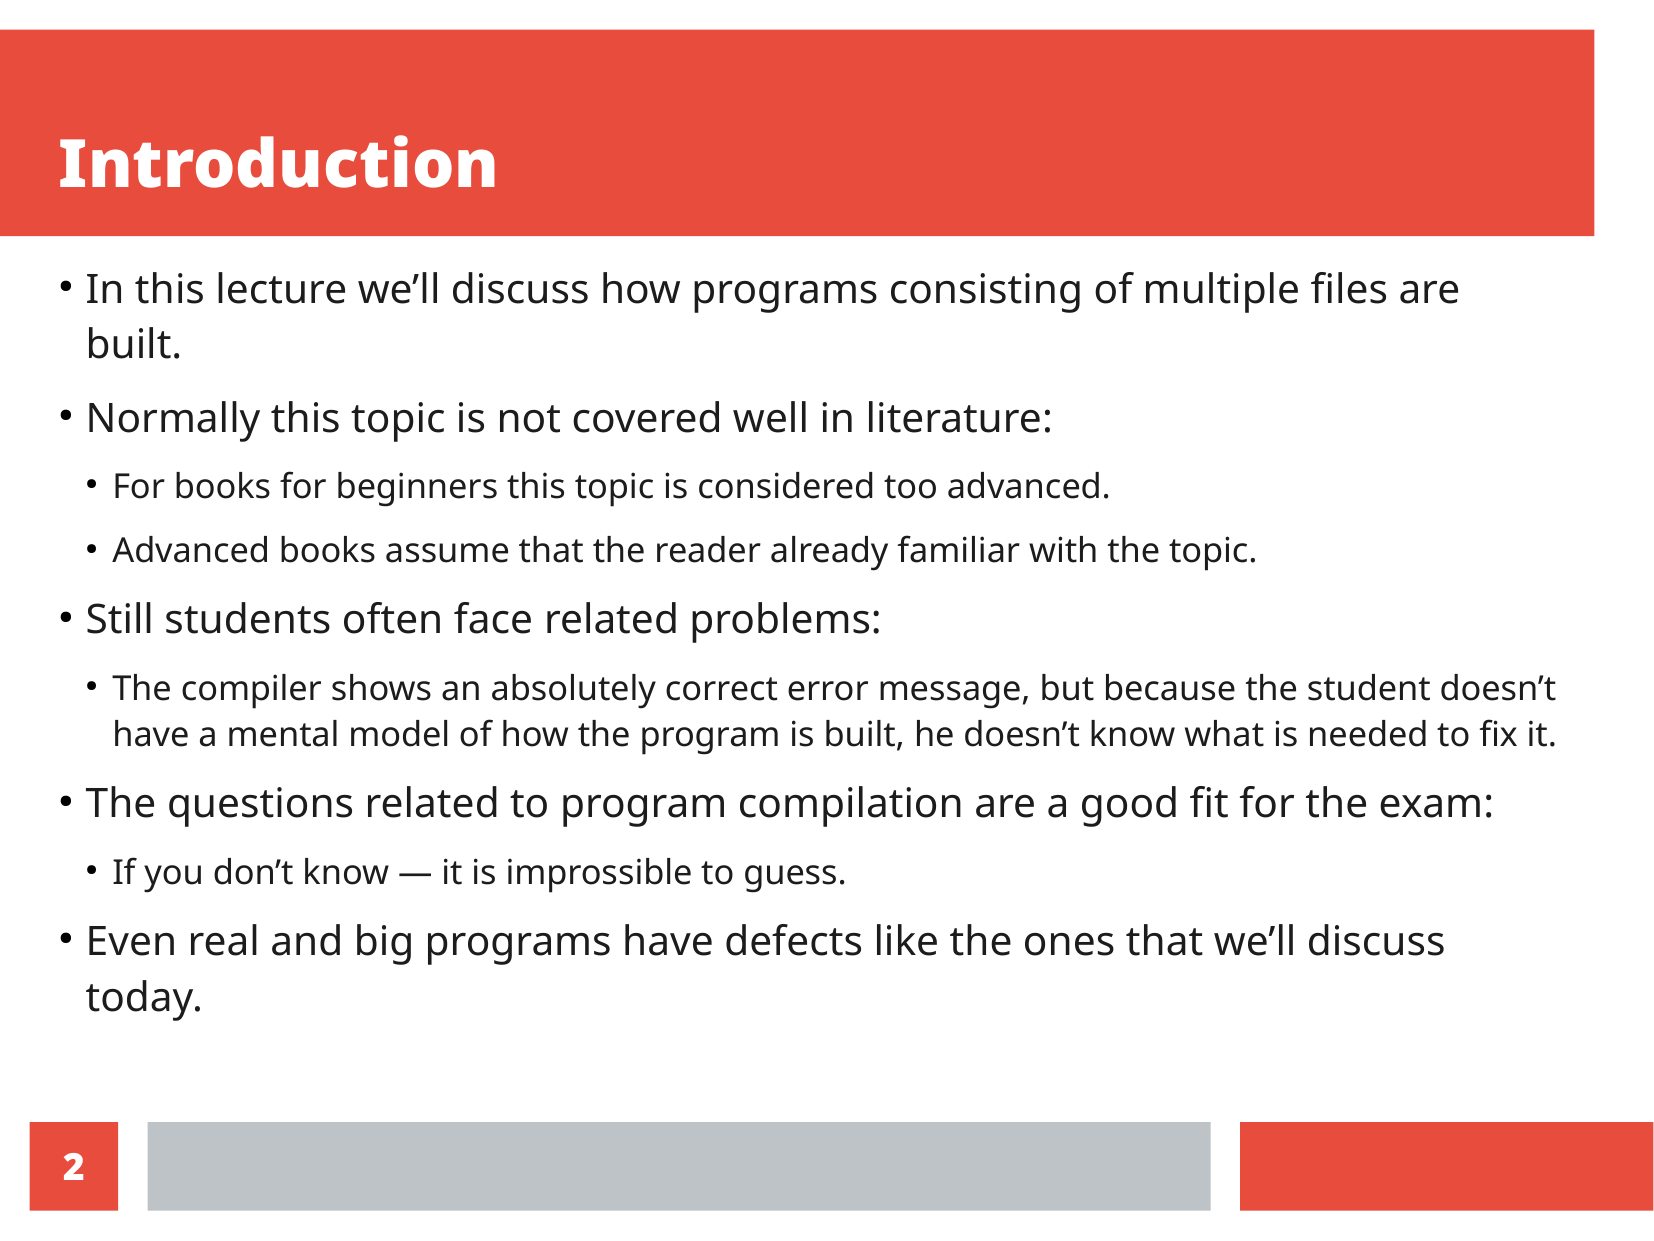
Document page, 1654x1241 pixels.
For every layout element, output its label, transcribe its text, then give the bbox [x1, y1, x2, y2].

title Introduction [59, 59, 1595, 207]
list In this lecture we’ll discuss how programs consisting of multiple files are built. Normally this topic is not covered well in literature: For books for beginners this topic is considered too advanced. Advanced books assume that the reader already familiar with the topic. Still students often face related problems: The compiler shows an absolutely correct error message, but because the student doesn’t have a mental model of how the program is built, he doesn’t know what is needed to fix it. The questions related to program compilation are a good fit for the exam: If you don’t know — it is improssible to guess. Even real and big programs have defects like the ones that we’ll discuss today. [59, 259, 1565, 1075]
